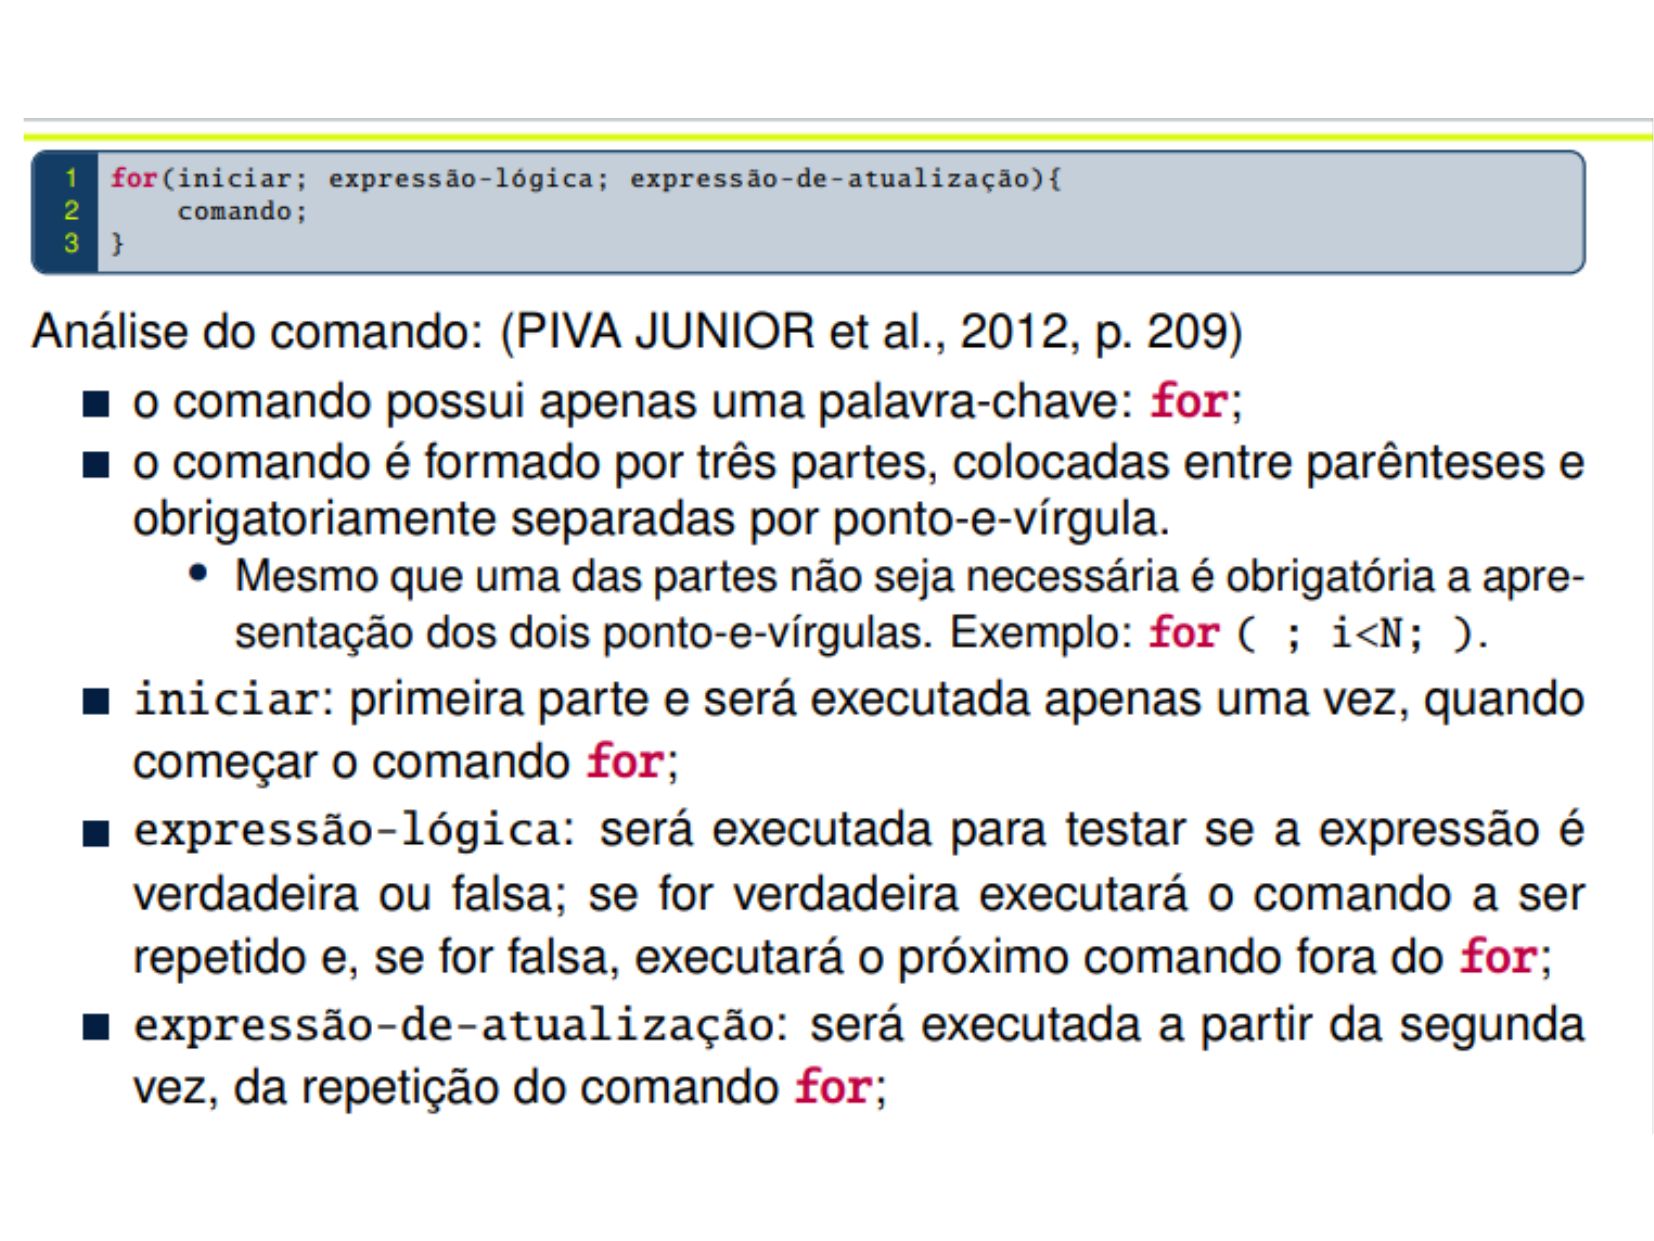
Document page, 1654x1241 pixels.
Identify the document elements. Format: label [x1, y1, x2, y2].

picture [23, 118, 1654, 1134]
